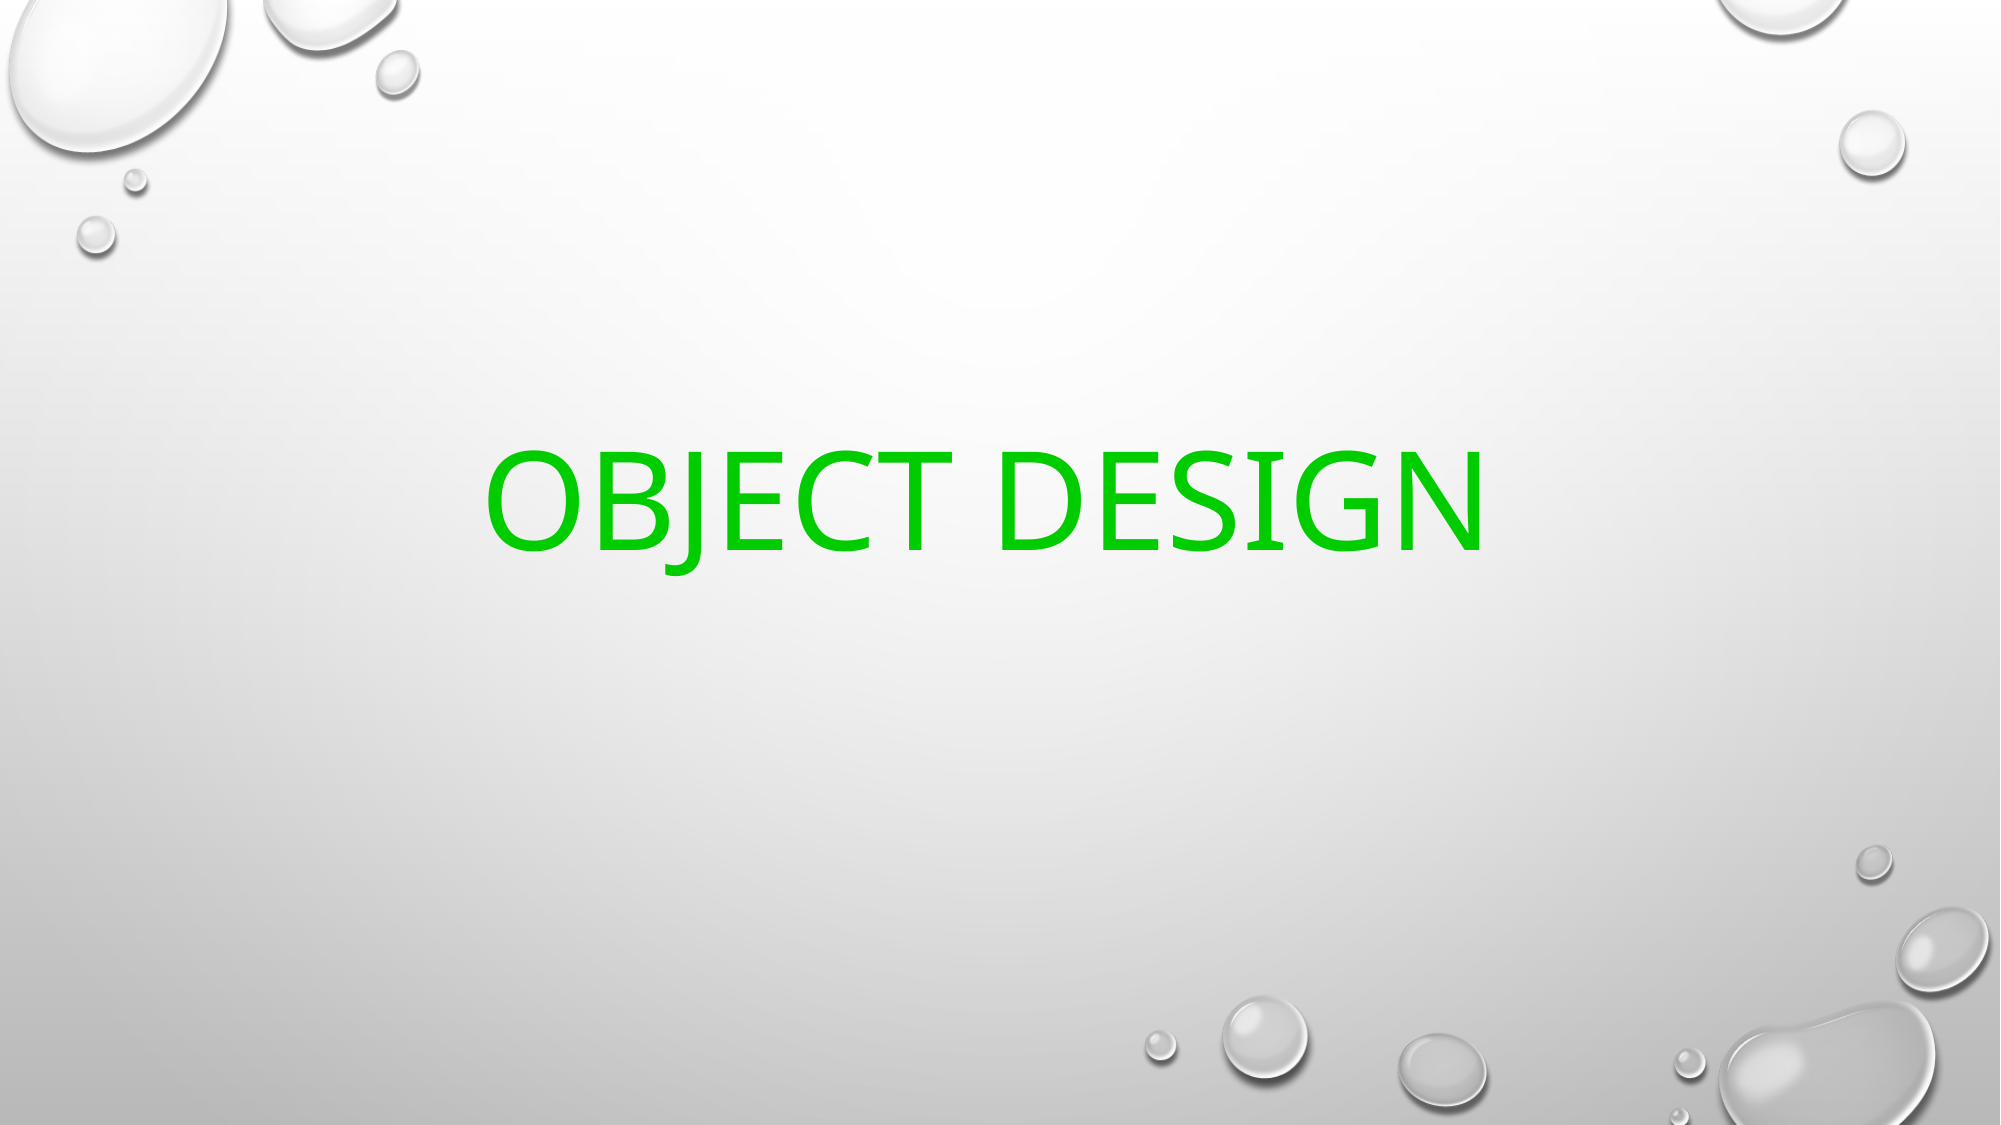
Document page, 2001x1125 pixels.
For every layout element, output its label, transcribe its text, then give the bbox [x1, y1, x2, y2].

title Object DESIGN [136, 375, 1838, 638]
